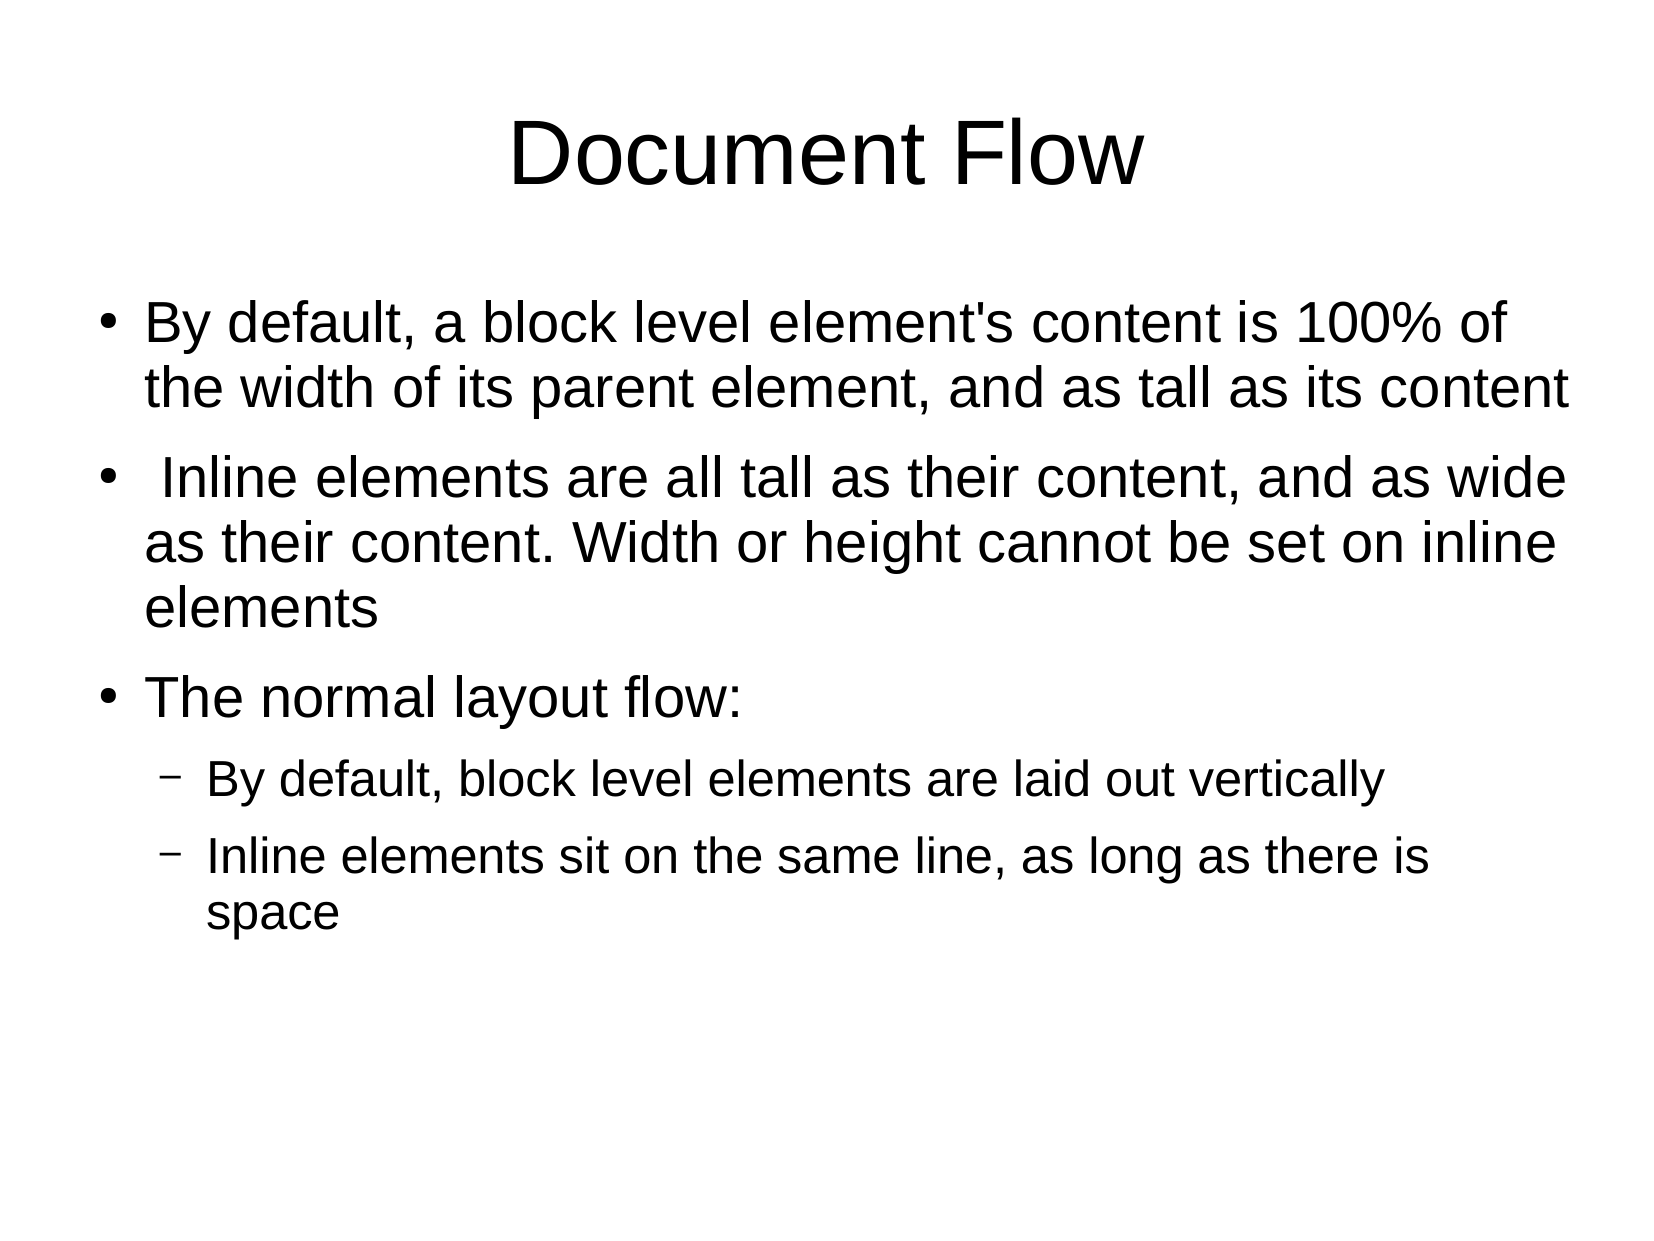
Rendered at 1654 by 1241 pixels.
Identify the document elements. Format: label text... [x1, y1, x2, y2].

list By default, a block level element's content is 100% of the width of its parent element, and as tall as its content Inline elements are all tall as their content, and as wide as their content. Width or height cannot be set on inline elements The normal layout flow: By default, block level elements are laid out vertically Inline elements sit on the same line, as long as there is space [82, 290, 1571, 1010]
title Document Flow [82, 49, 1571, 257]
